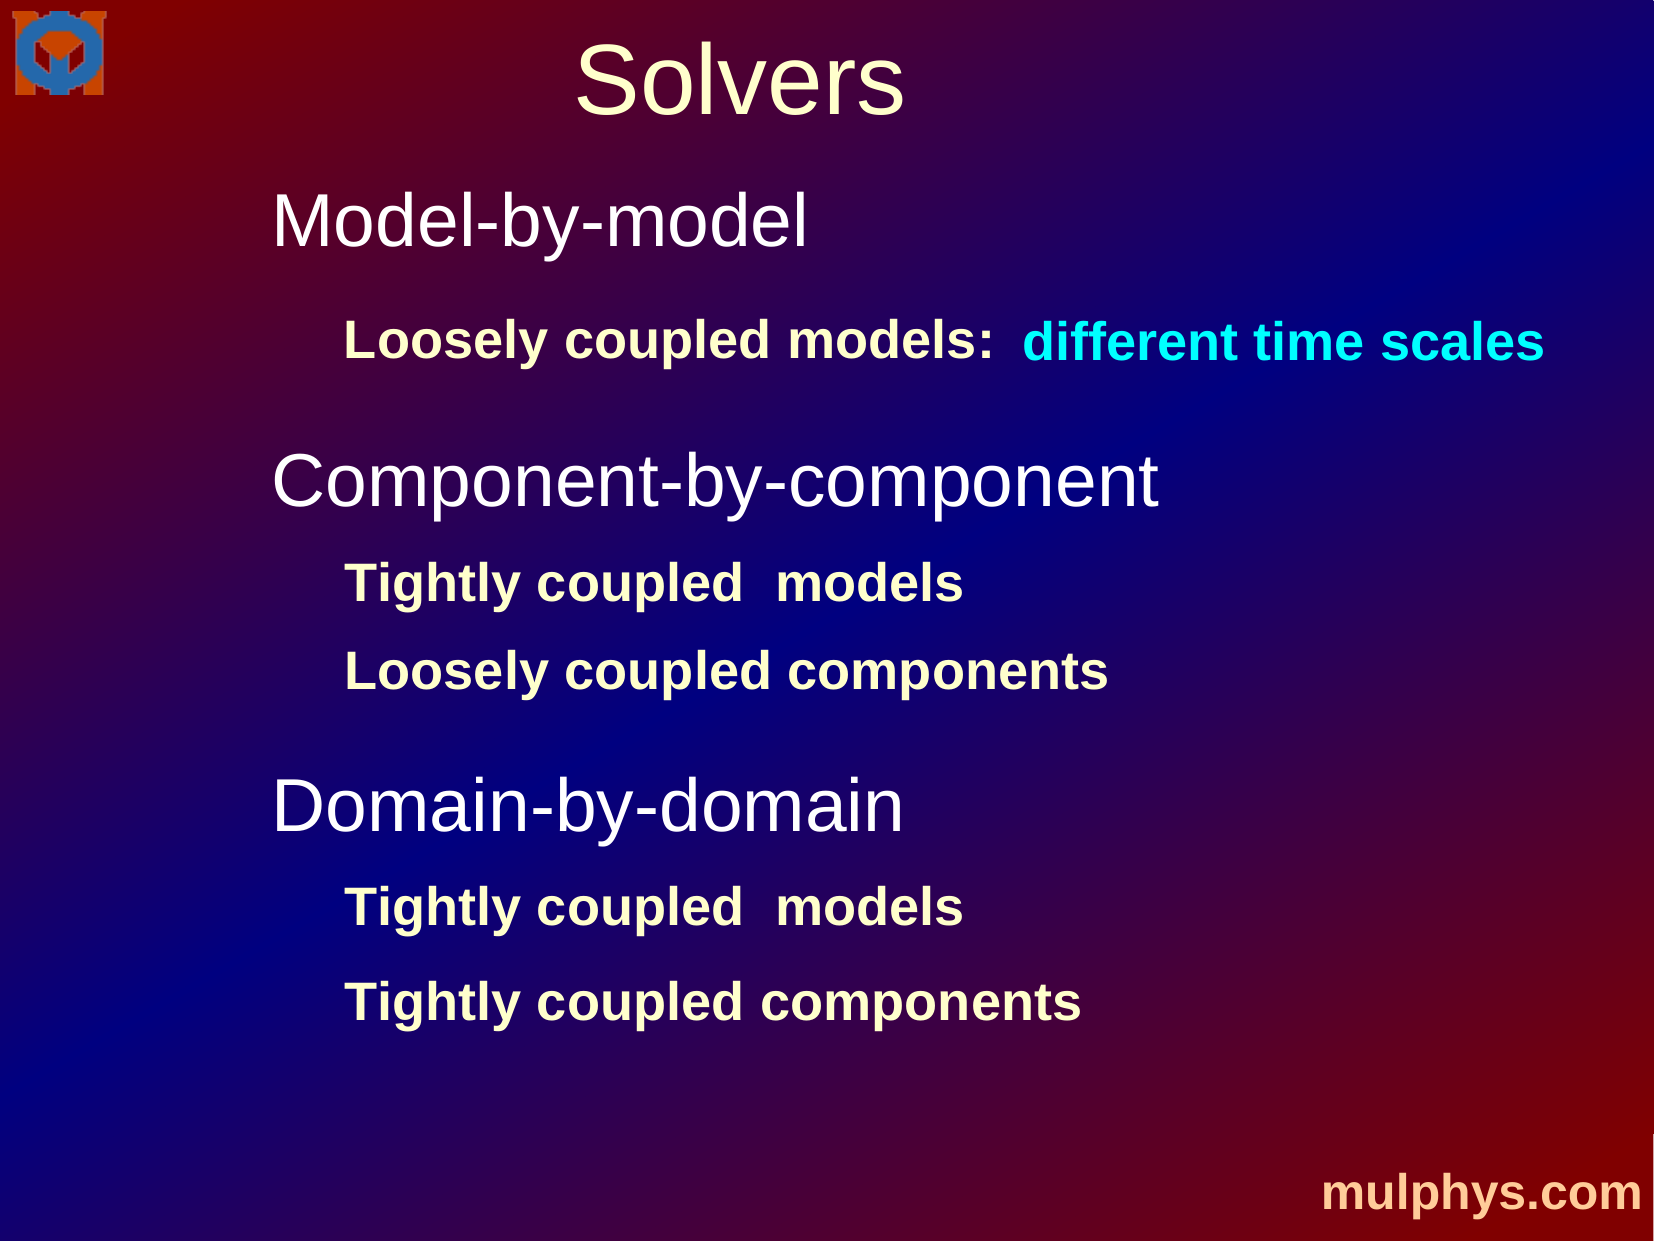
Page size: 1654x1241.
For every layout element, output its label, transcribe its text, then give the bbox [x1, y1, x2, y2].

text_box Loosely coupled components [344, 640, 1127, 720]
text_box Model-by-model [271, 178, 1381, 272]
text_box Loosely coupled models: [344, 309, 1027, 389]
text_box Component-by-component [271, 438, 1381, 532]
text_box Tightly coupled models [344, 552, 996, 632]
text_box Tightly coupled models [344, 876, 997, 956]
text_box Domain-by-domain [271, 763, 1381, 857]
title Solvers [144, 11, 1336, 149]
text_box mulphys.com [1320, 1164, 1644, 1230]
text_box Tightly coupled components [344, 971, 1100, 1051]
picture [11, 11, 110, 95]
text_box different time scales [1022, 310, 1614, 387]
